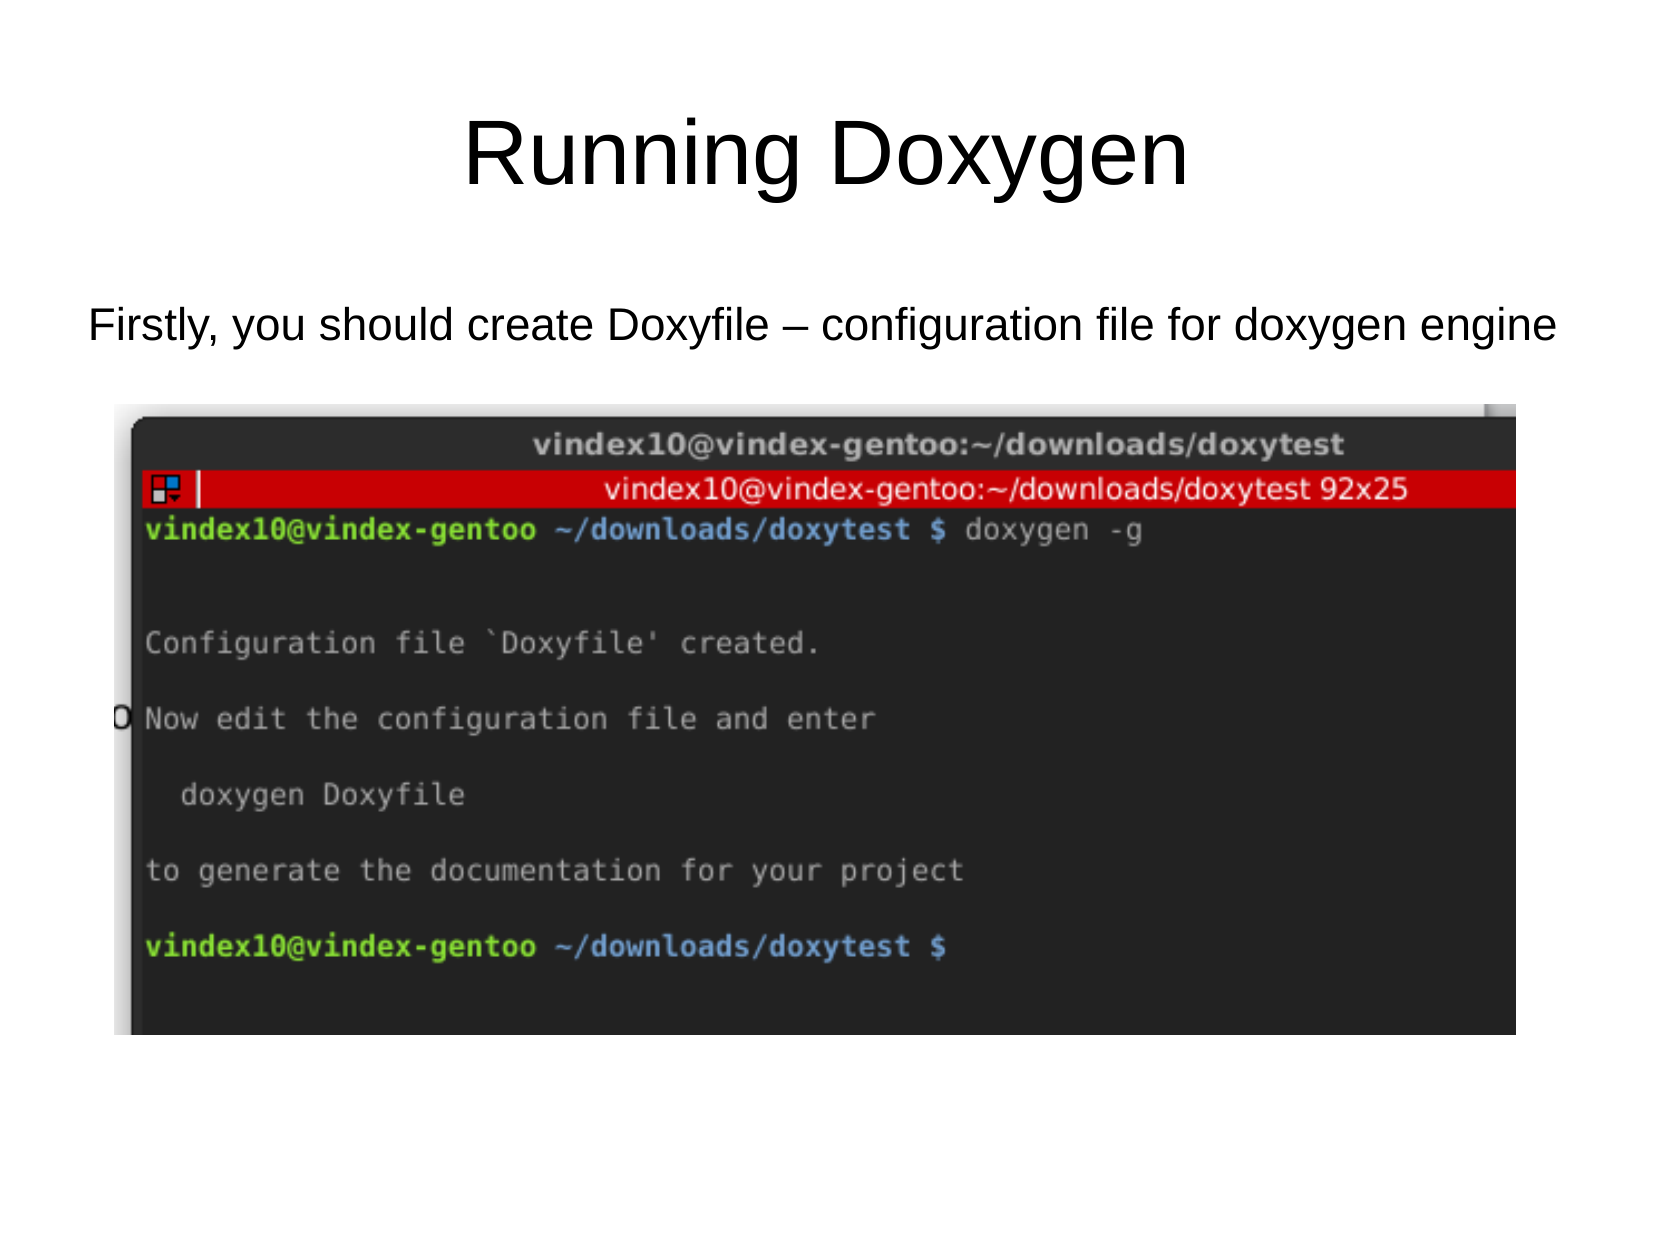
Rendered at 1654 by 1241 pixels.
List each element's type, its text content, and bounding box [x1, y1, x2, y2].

text_box Firstly, you should create Doxyfile – configuration file for doxygen engine [73, 291, 1574, 358]
title Running Doxygen [82, 49, 1571, 257]
picture [114, 404, 1516, 1036]
